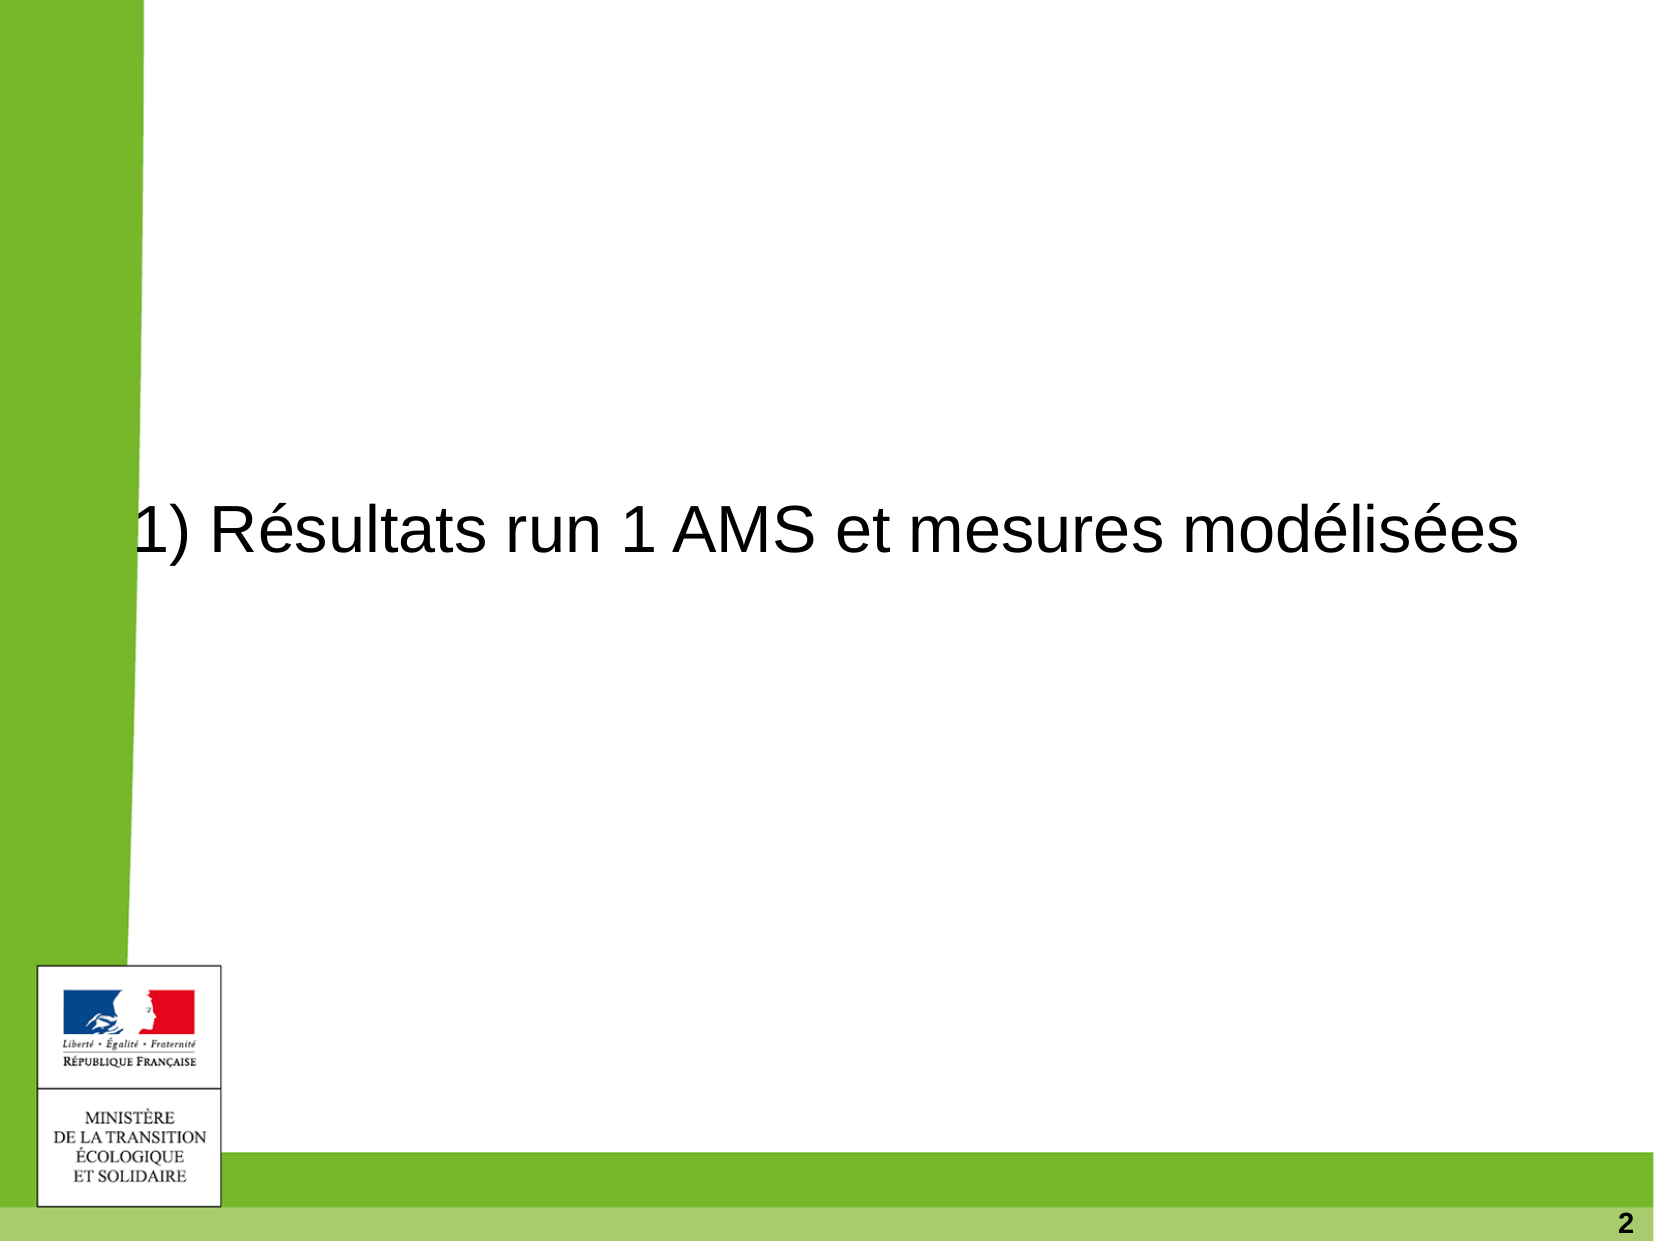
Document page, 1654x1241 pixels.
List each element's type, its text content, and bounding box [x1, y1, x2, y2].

subtitle 1) Résultats run 1 AMS et mesures modélisées [82, 49, 1571, 1010]
picture [0, 0, 1654, 1241]
